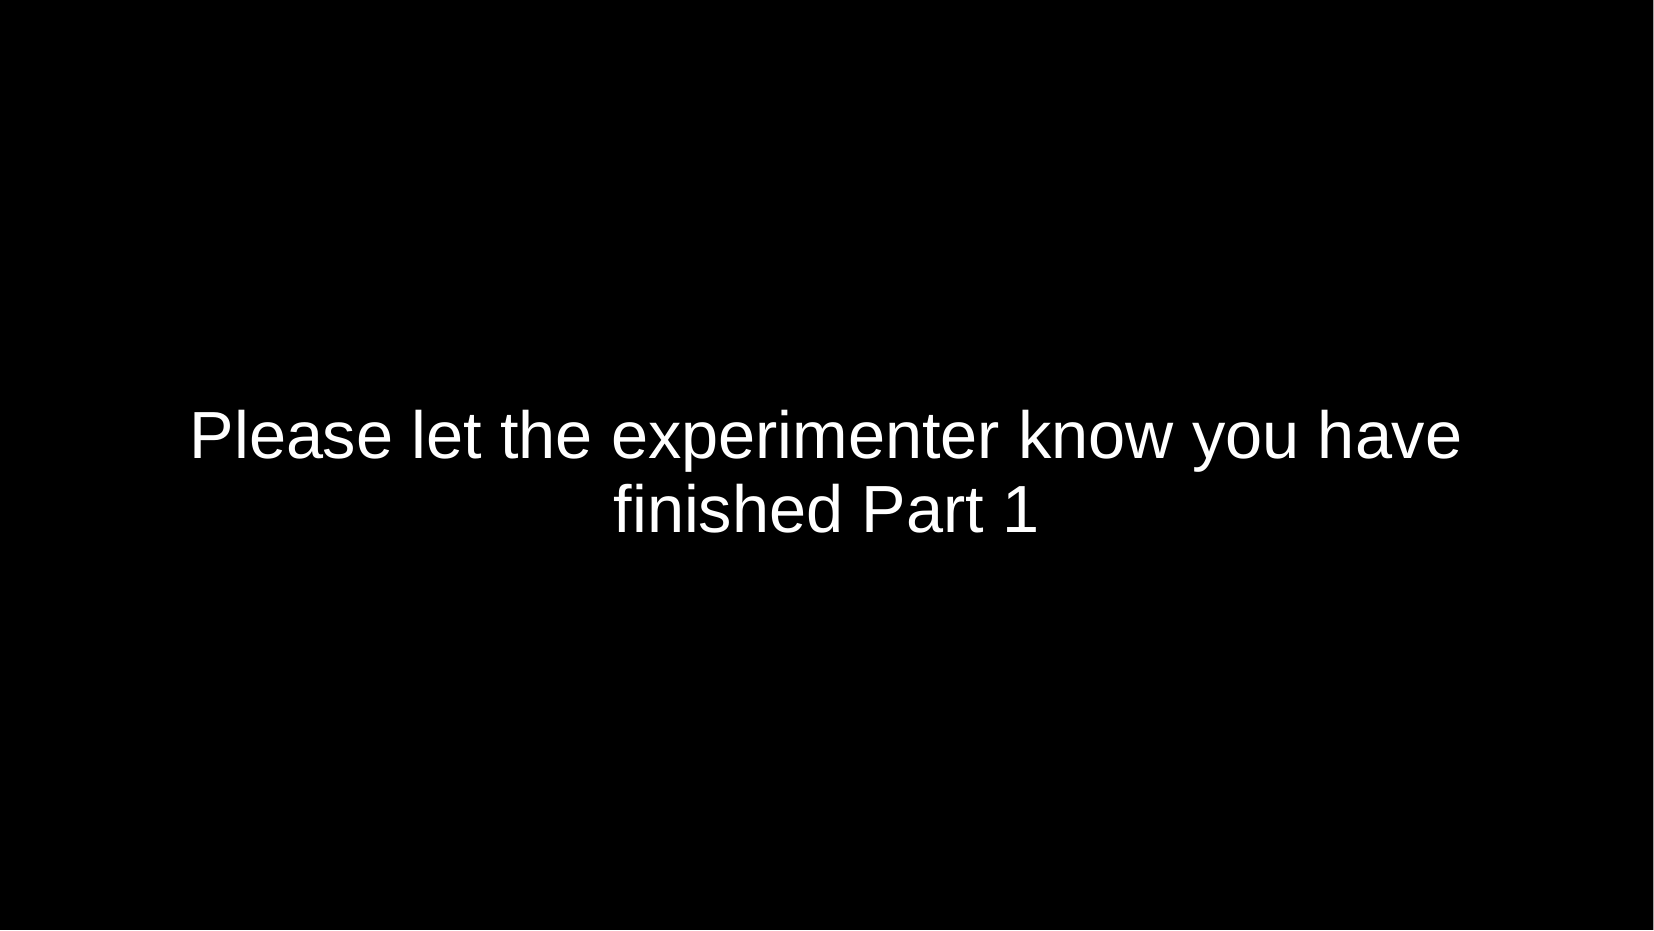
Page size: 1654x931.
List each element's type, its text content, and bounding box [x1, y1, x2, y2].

subtitle Please let the experimenter know you have finished Part 1 [82, 45, 1571, 901]
